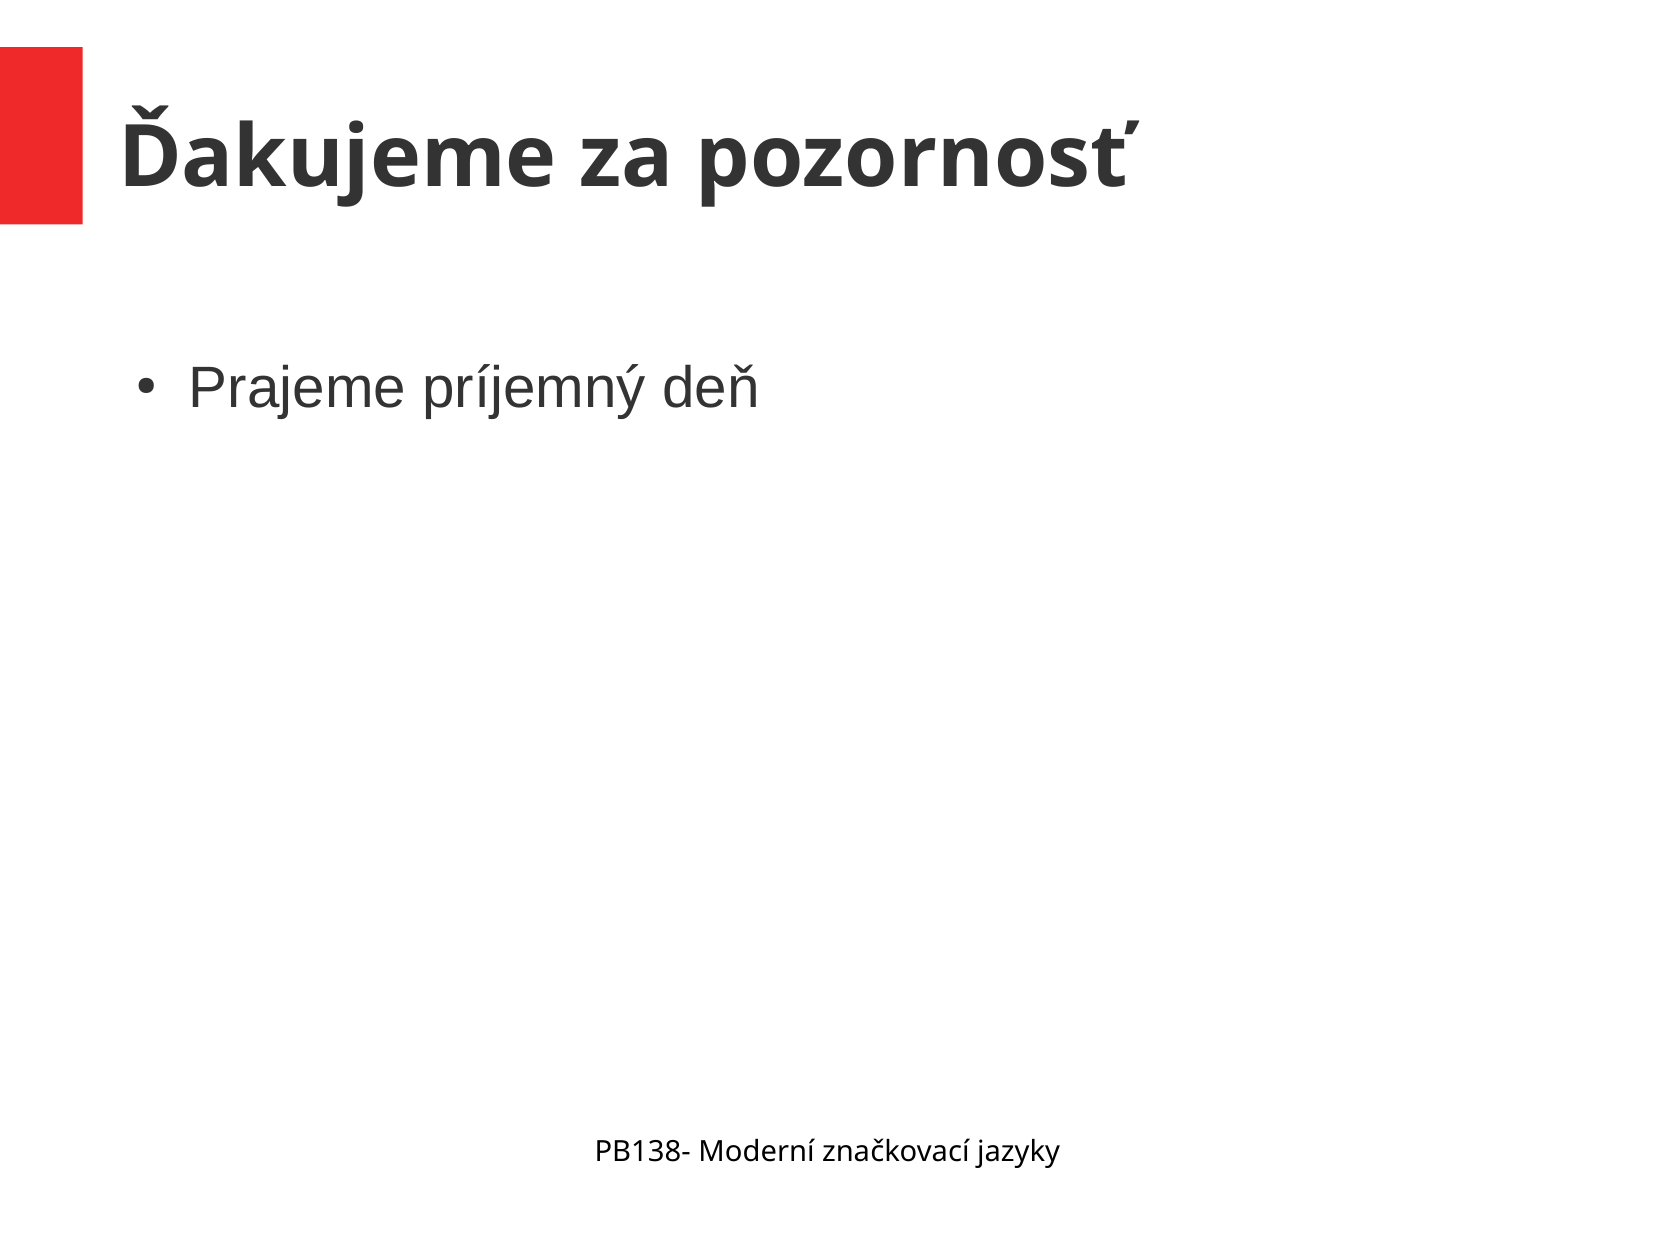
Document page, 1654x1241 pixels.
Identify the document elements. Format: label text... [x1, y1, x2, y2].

list Prajeme príjemný deň [118, 354, 1536, 1074]
title Ďakujeme za pozornosť [118, 49, 1571, 257]
